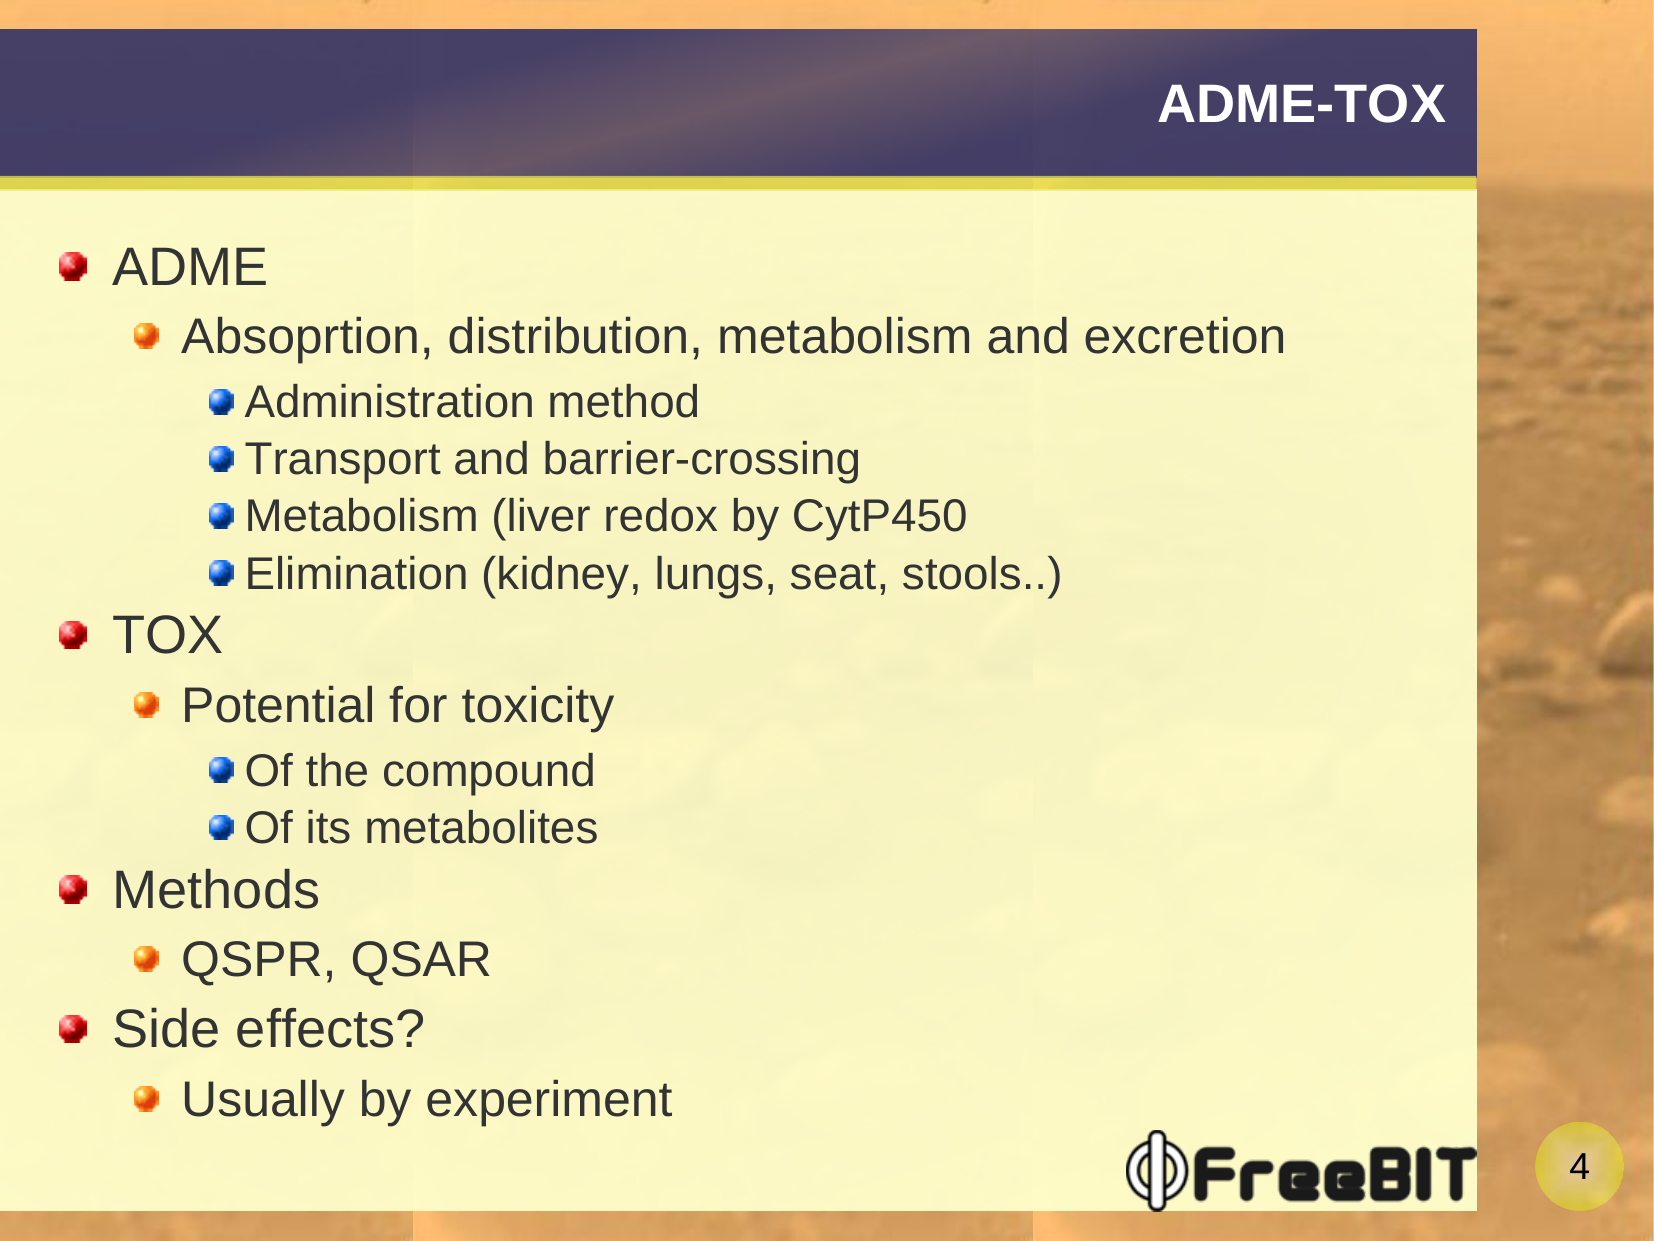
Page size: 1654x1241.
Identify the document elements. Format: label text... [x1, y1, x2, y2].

picture [0, 0, 1654, 1241]
title ADME-TOX [29, 59, 1447, 148]
list ADME Absoprtion, distribution, metabolism and excretion Administration method Transport and barrier-crossing Metabolism (liver redox by CytP450 Elimination (kidney, lungs, seat, stools..) TOX Potential for toxicity Of the compound Of its metabolites Methods QSPR, QSAR Side effects? Usually by experiment [59, 236, 1418, 1182]
